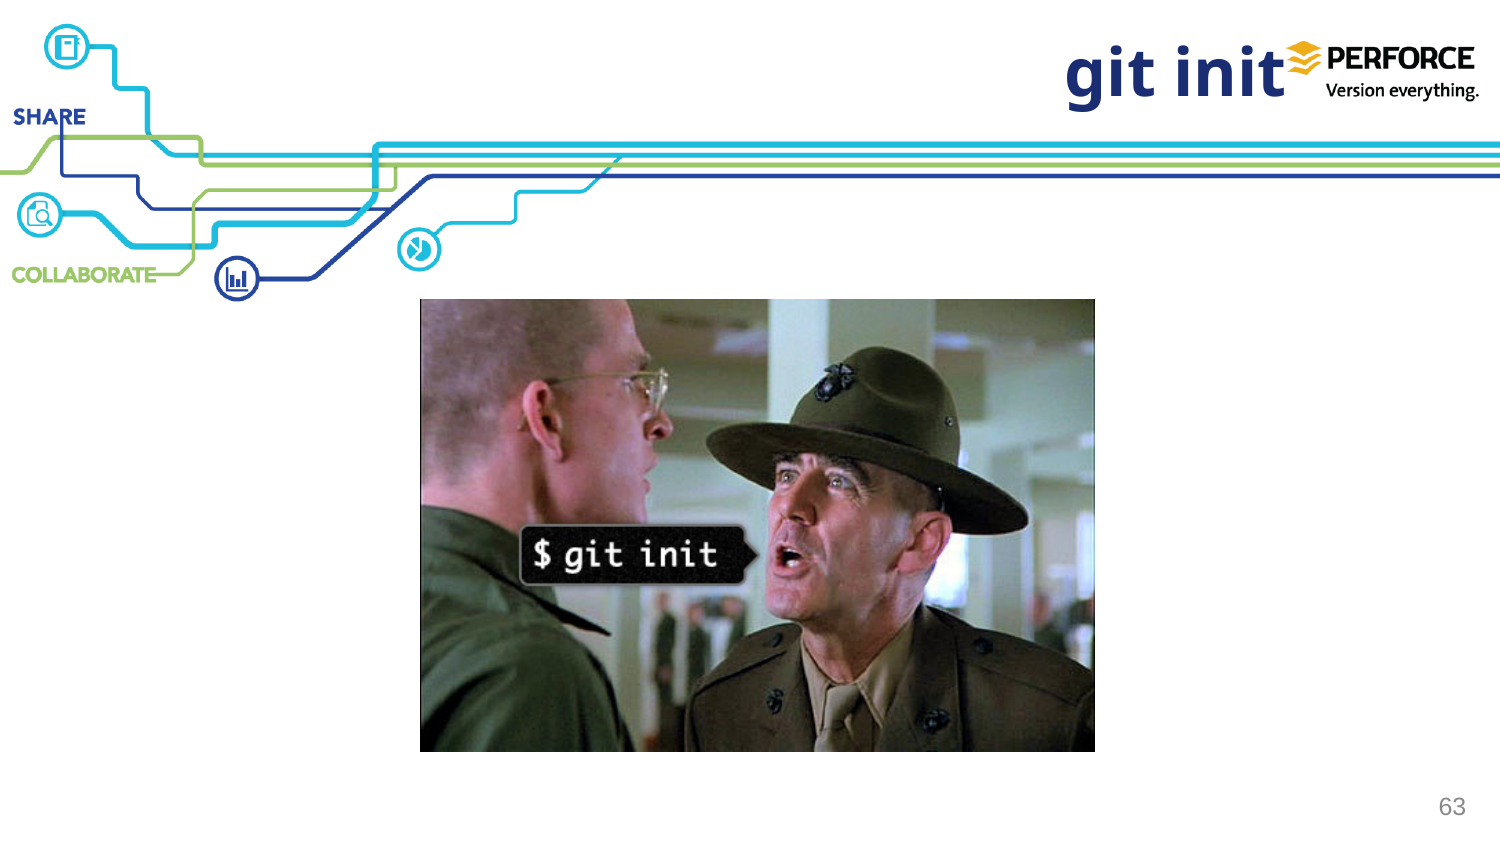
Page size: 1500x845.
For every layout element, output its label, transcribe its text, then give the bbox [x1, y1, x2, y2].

picture [0, 0, 1500, 845]
title git init [1050, 0, 1351, 141]
text_box <number> [1131, 782, 1482, 828]
